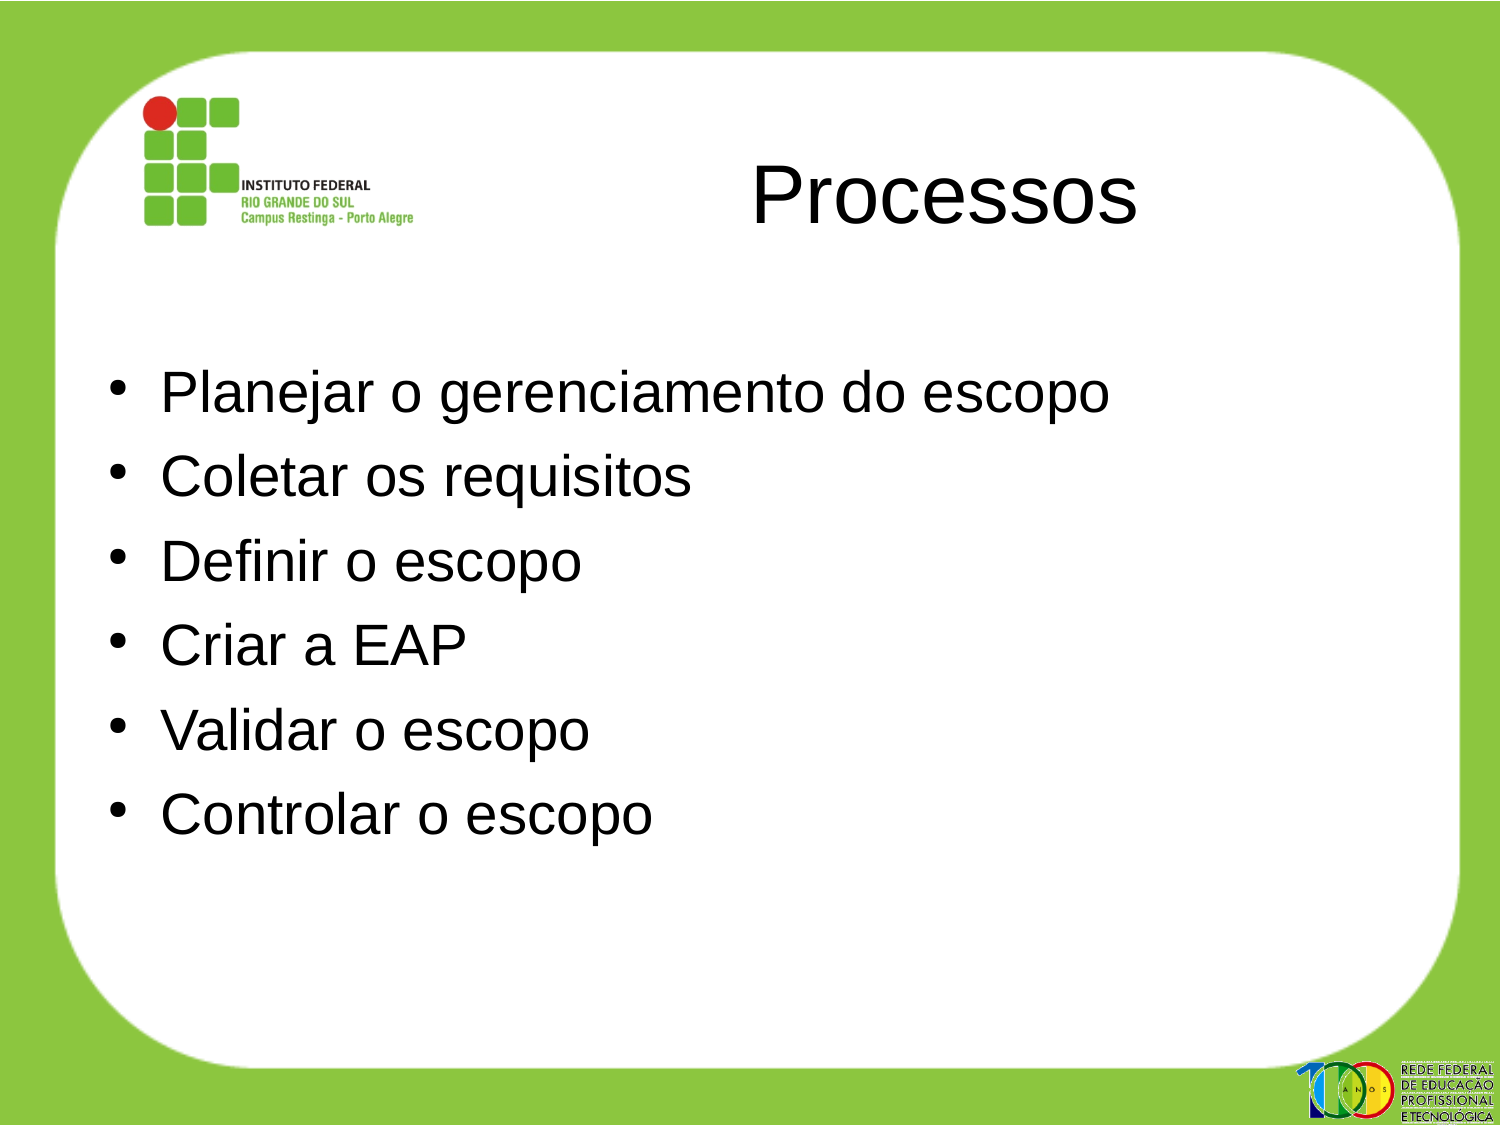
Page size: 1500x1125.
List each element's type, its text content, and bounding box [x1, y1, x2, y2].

picture [0, 1, 1500, 1125]
list Planejar o gerenciamento do escopo Coletar os requisitos Definir o escopo Criar a EAP Validar o escopo Controlar o escopo [75, 262, 1426, 1035]
title Processos [699, 60, 1500, 249]
